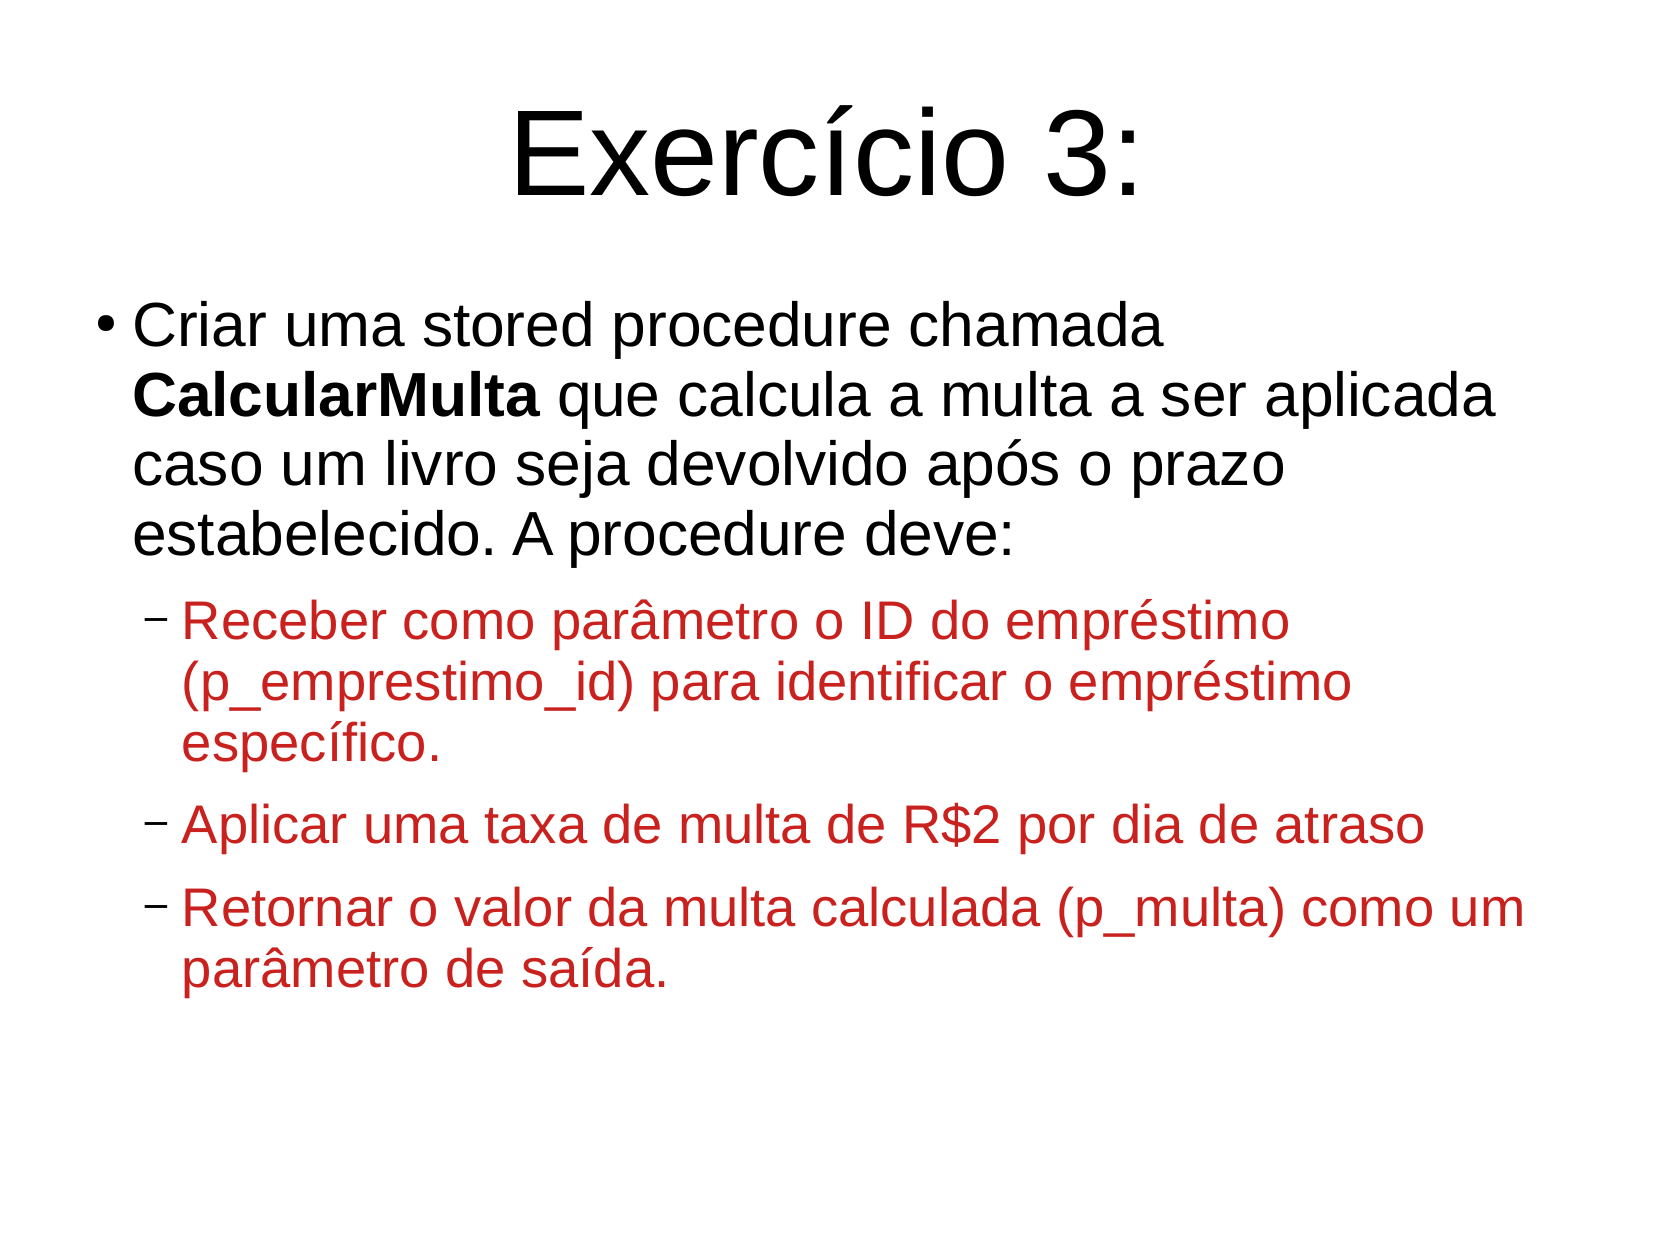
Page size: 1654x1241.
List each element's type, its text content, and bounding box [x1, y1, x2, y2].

list Criar uma stored procedure chamada CalcularMulta que calcula a multa a ser aplicada caso um livro seja devolvido após o prazo estabelecido. A procedure deve: Receber como parâmetro o ID do empréstimo (p_emprestimo_id) para identificar o empréstimo específico. Aplicar uma taxa de multa de R$2 por dia de atraso Retornar o valor da multa calculada (p_multa) como um parâmetro de saída. [82, 290, 1571, 1010]
title Exercício 3: [82, 49, 1571, 257]
